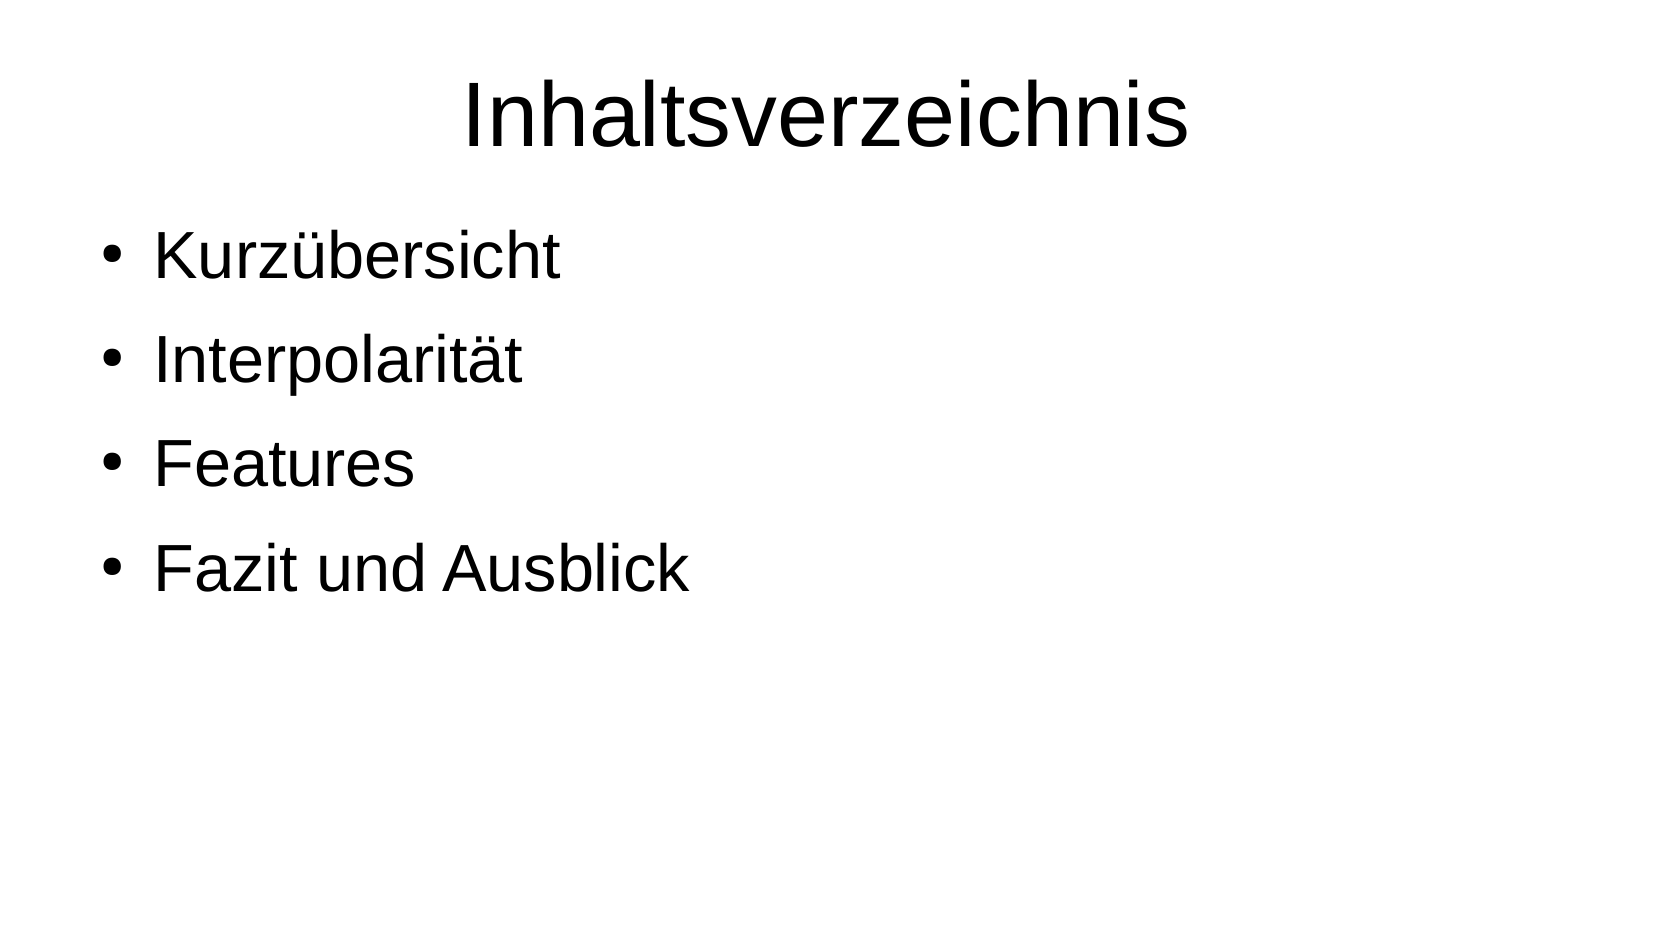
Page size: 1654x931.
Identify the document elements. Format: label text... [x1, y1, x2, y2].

title Inhaltsverzeichnis [82, 37, 1571, 193]
list Kurzübersicht Interpolarität Features Fazit und Ausblick [82, 217, 1571, 758]
